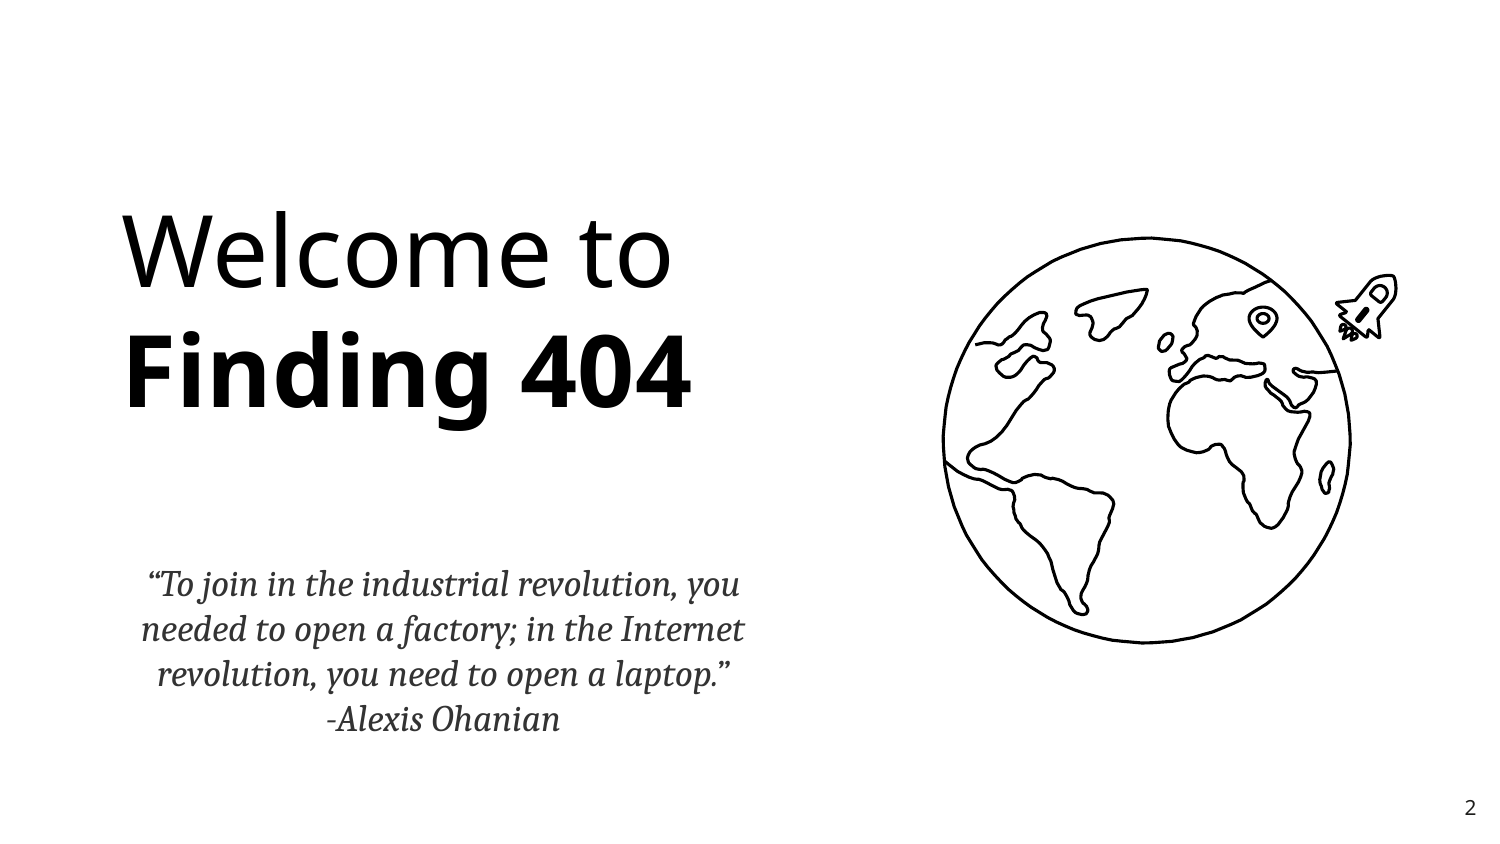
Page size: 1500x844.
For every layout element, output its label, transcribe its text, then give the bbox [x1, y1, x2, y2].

text_box “To join in the industrial revolution, you needed to open a factory; in the Internet revolution, you need to open a laptop.” -Alexis Ohanian [123, 511, 764, 822]
slide_number <number> [1401, 779, 1492, 844]
title Welcome to Finding 404 [106, 212, 849, 403]
